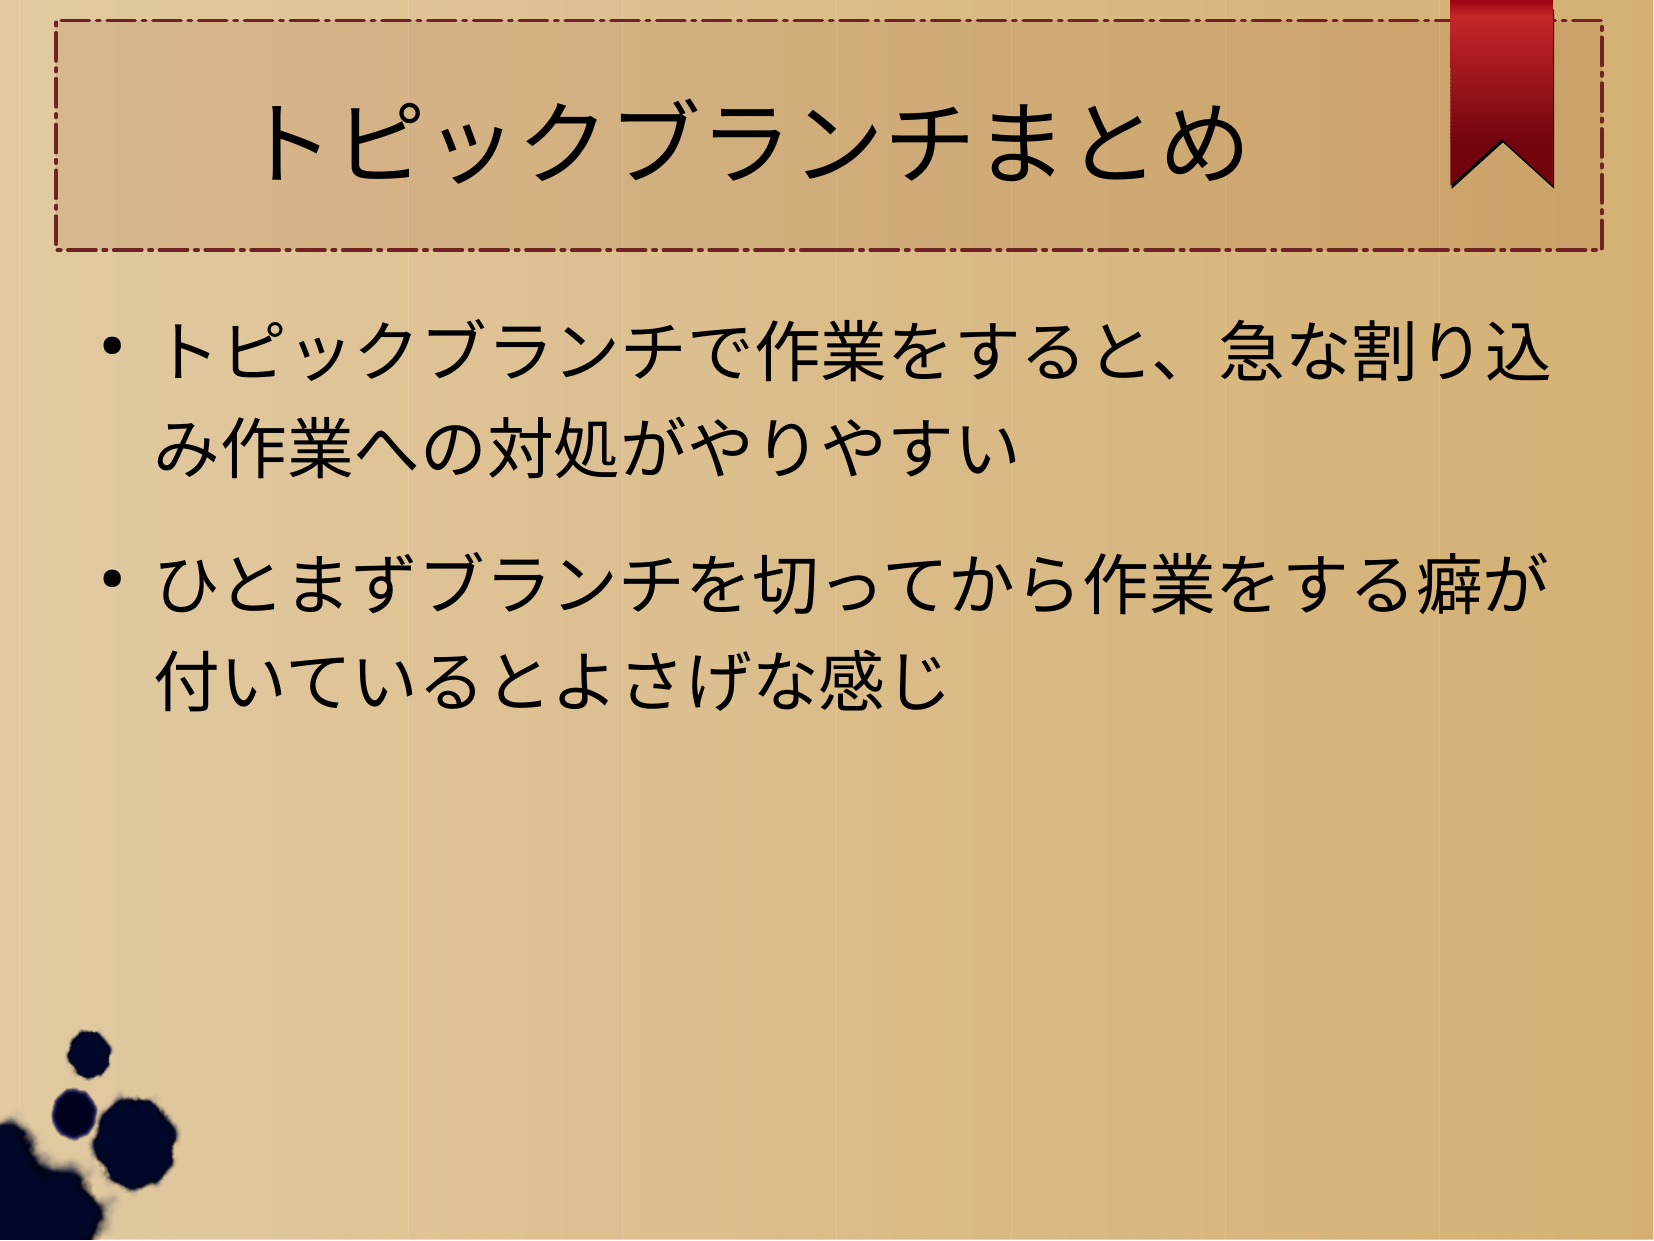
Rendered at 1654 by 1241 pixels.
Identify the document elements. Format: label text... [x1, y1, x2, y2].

title トピックブランチまとめ [82, 47, 1412, 229]
list トピックブランチで作業をすると、急な割り込み作業への対処がやりやすい ひとまずブランチを切ってから作業をする癖が付いているとよさげな感じ [82, 299, 1571, 1019]
